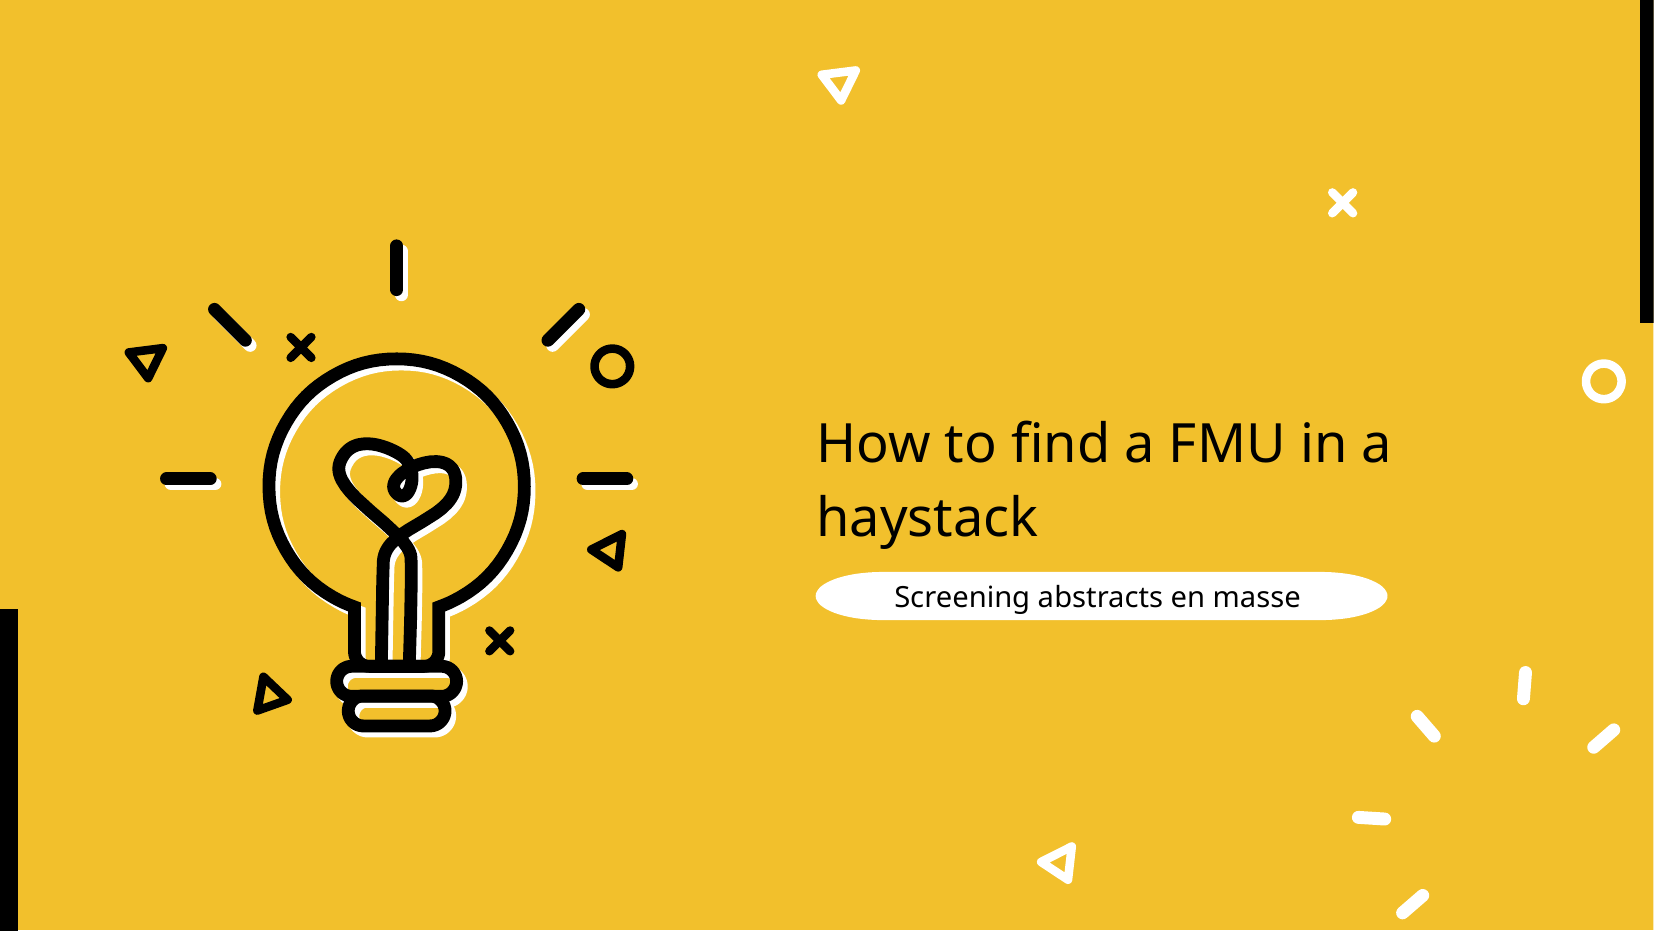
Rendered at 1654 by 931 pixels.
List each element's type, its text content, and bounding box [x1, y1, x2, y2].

text_box Screening abstracts en masse [815, 571, 1388, 621]
title How to find a FMU in a haystack [816, 404, 1454, 553]
